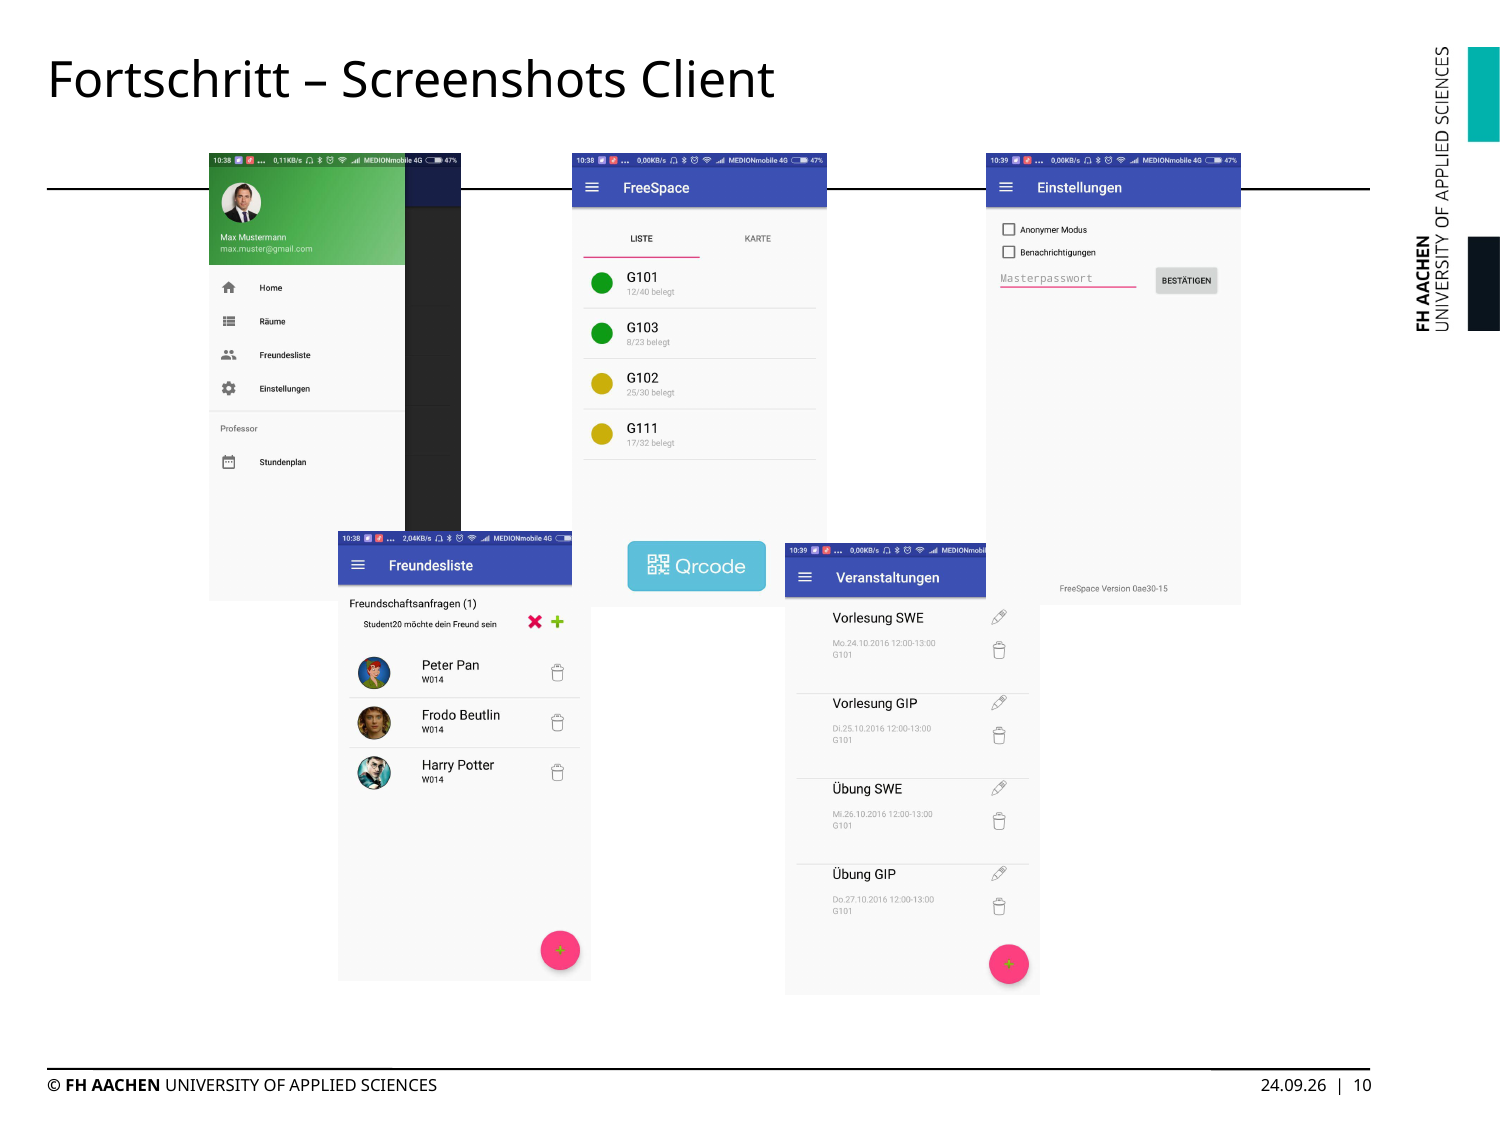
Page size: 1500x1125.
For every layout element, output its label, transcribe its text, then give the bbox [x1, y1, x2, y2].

title Fortschritt – Screenshots Client [47, 47, 1371, 166]
picture [1404, 47, 1500, 331]
picture [209, 153, 1241, 995]
